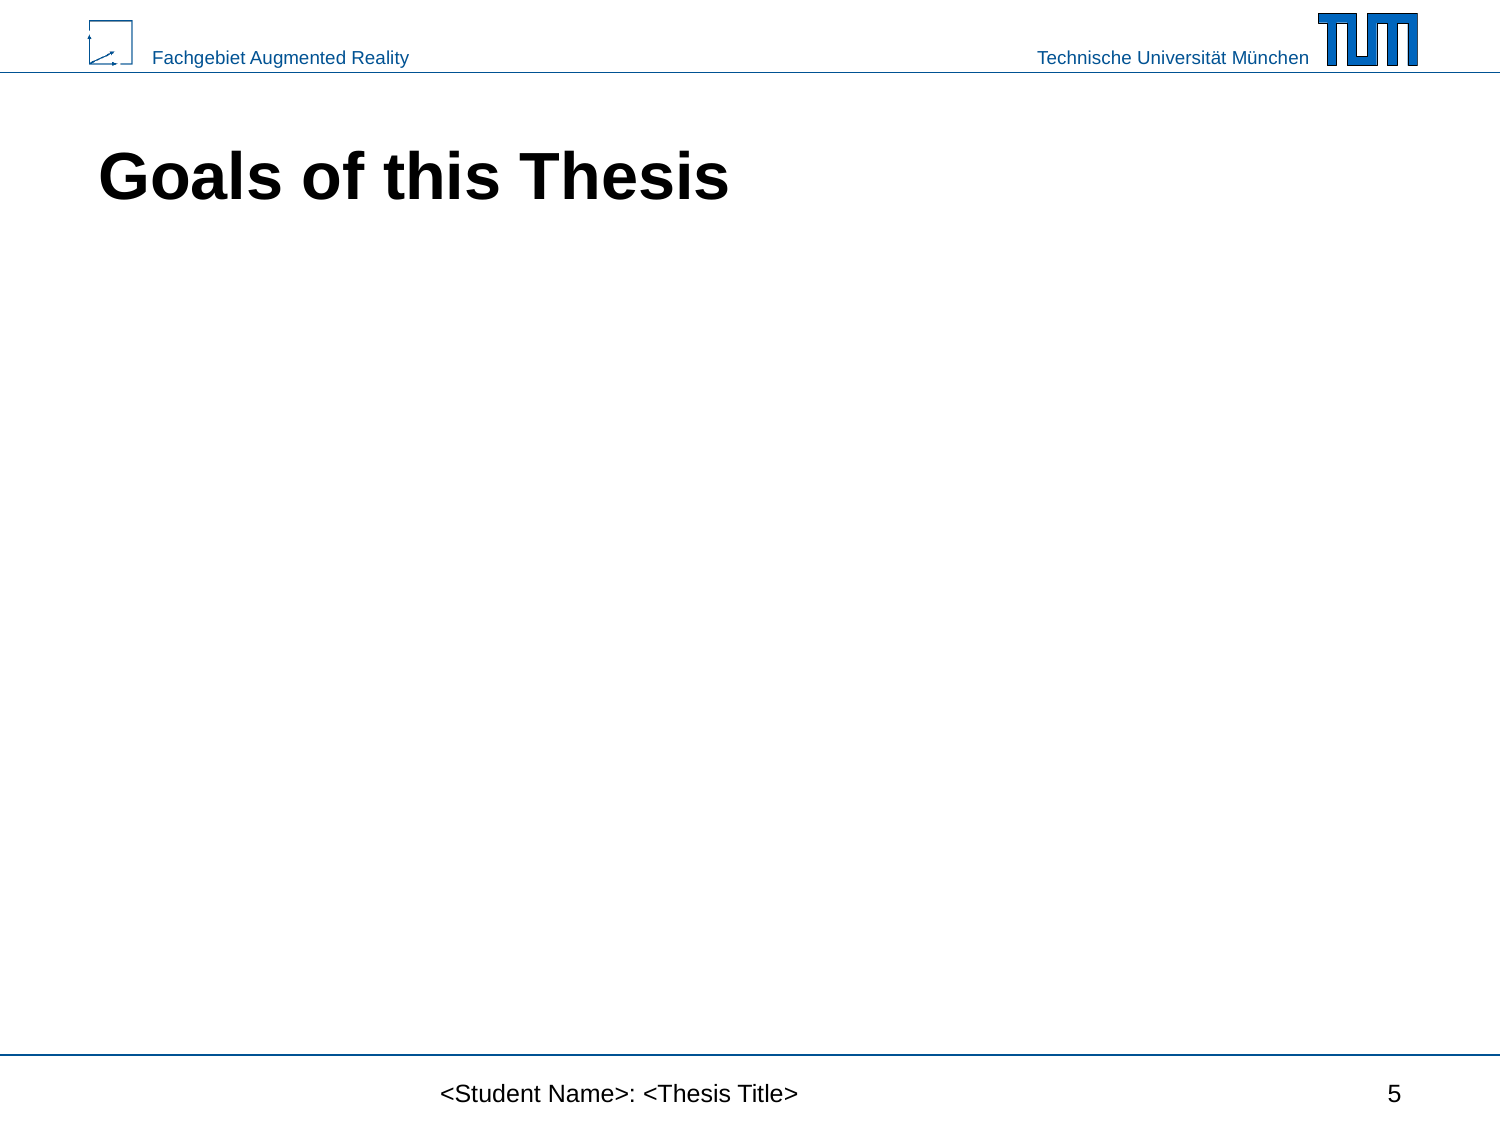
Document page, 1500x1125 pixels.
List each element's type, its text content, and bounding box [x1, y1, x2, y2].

title Goals of this Thesis [83, 120, 1417, 221]
picture [83, 14, 136, 68]
slide_number 3 [1104, 1067, 1417, 1118]
footer <Student Name>: <Thesis Title> [425, 1067, 1075, 1118]
